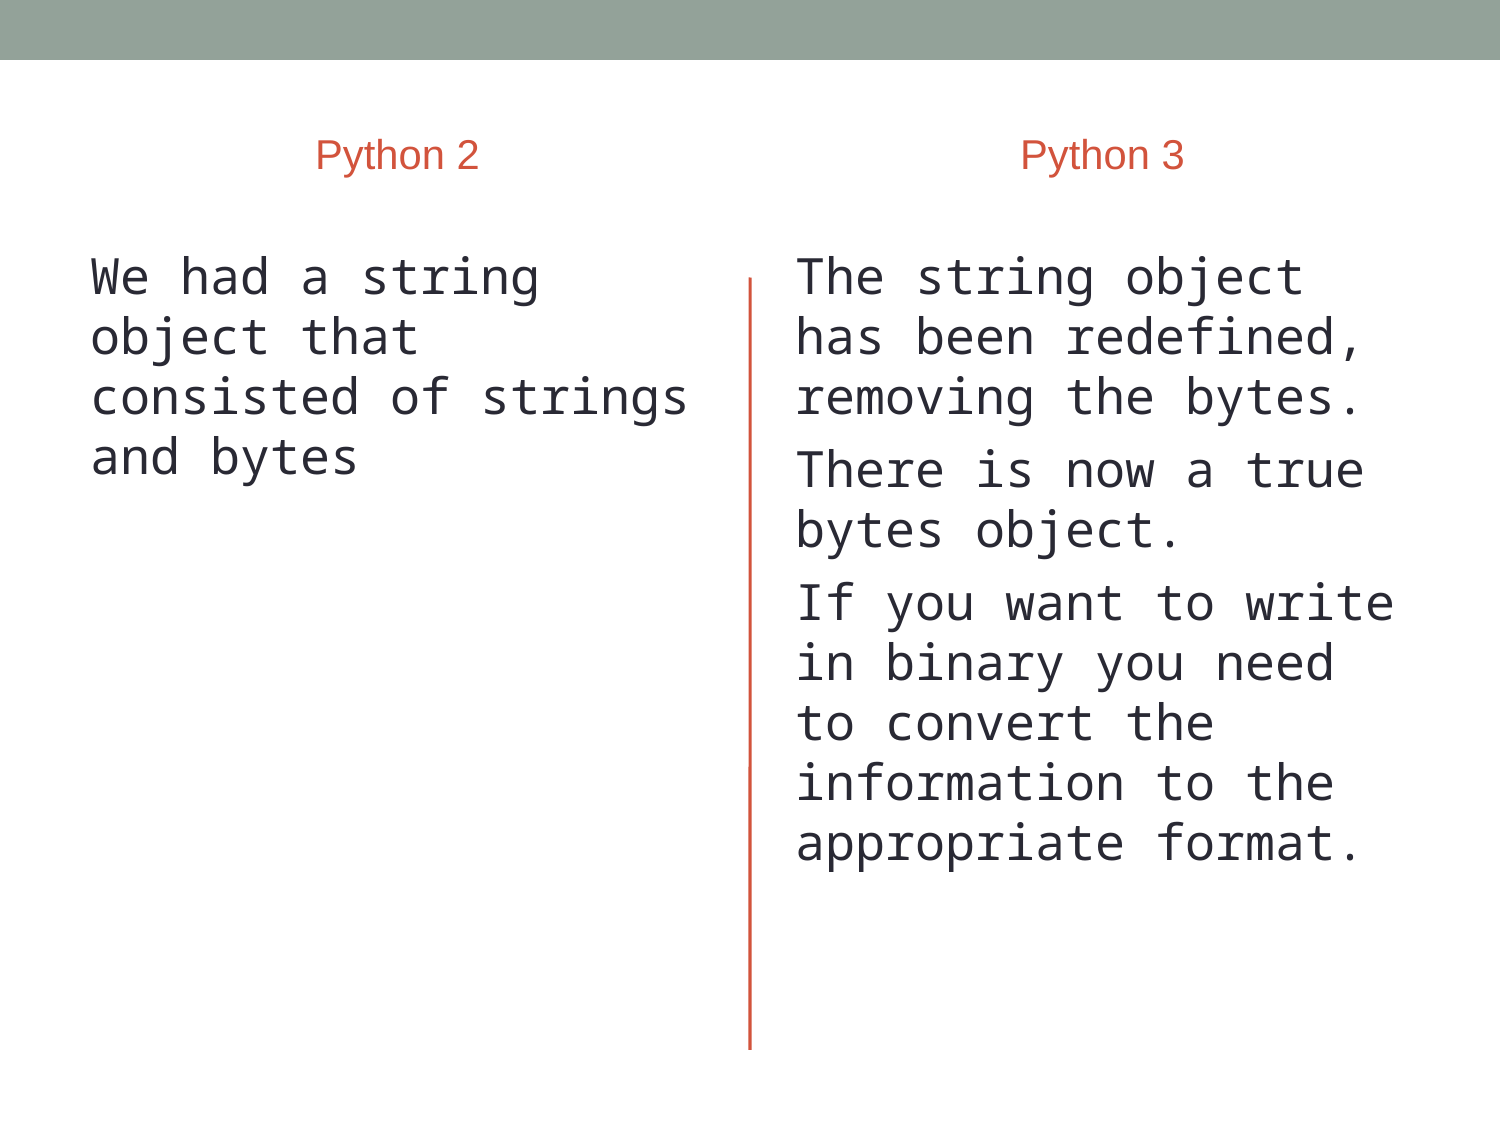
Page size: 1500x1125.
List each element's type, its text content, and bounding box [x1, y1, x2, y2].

list The string object has been redefined, removing the bytes. There is now a true bytes object. If you want to write in binary you need to convert the information to the appropriate format. [780, 237, 1426, 1049]
list We had a string object that consisted of strings and bytes [75, 237, 721, 1049]
list Python 2 [75, 99, 721, 205]
list Python 3 [780, 99, 1426, 205]
